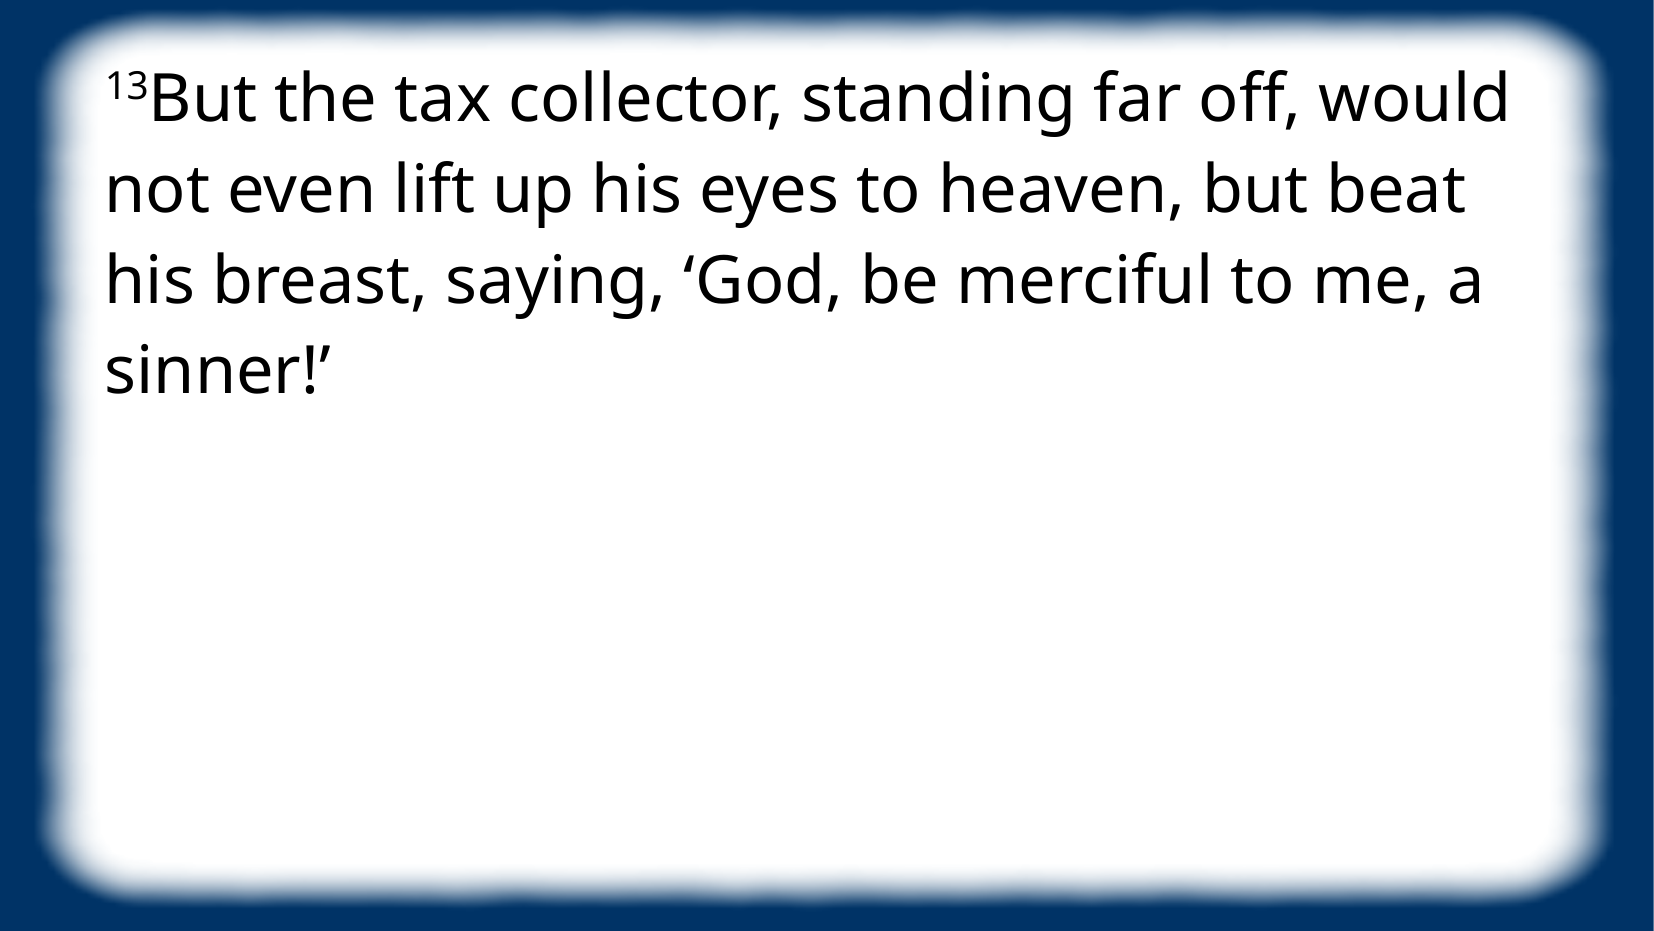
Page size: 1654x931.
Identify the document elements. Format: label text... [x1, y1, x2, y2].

text_box 13But the tax collector, standing far off, would not even lift up his eyes to heaven, but beat his breast, saying, ‘God, be merciful to me, a sinner!’ [90, 42, 1561, 413]
picture [0, 0, 1654, 931]
